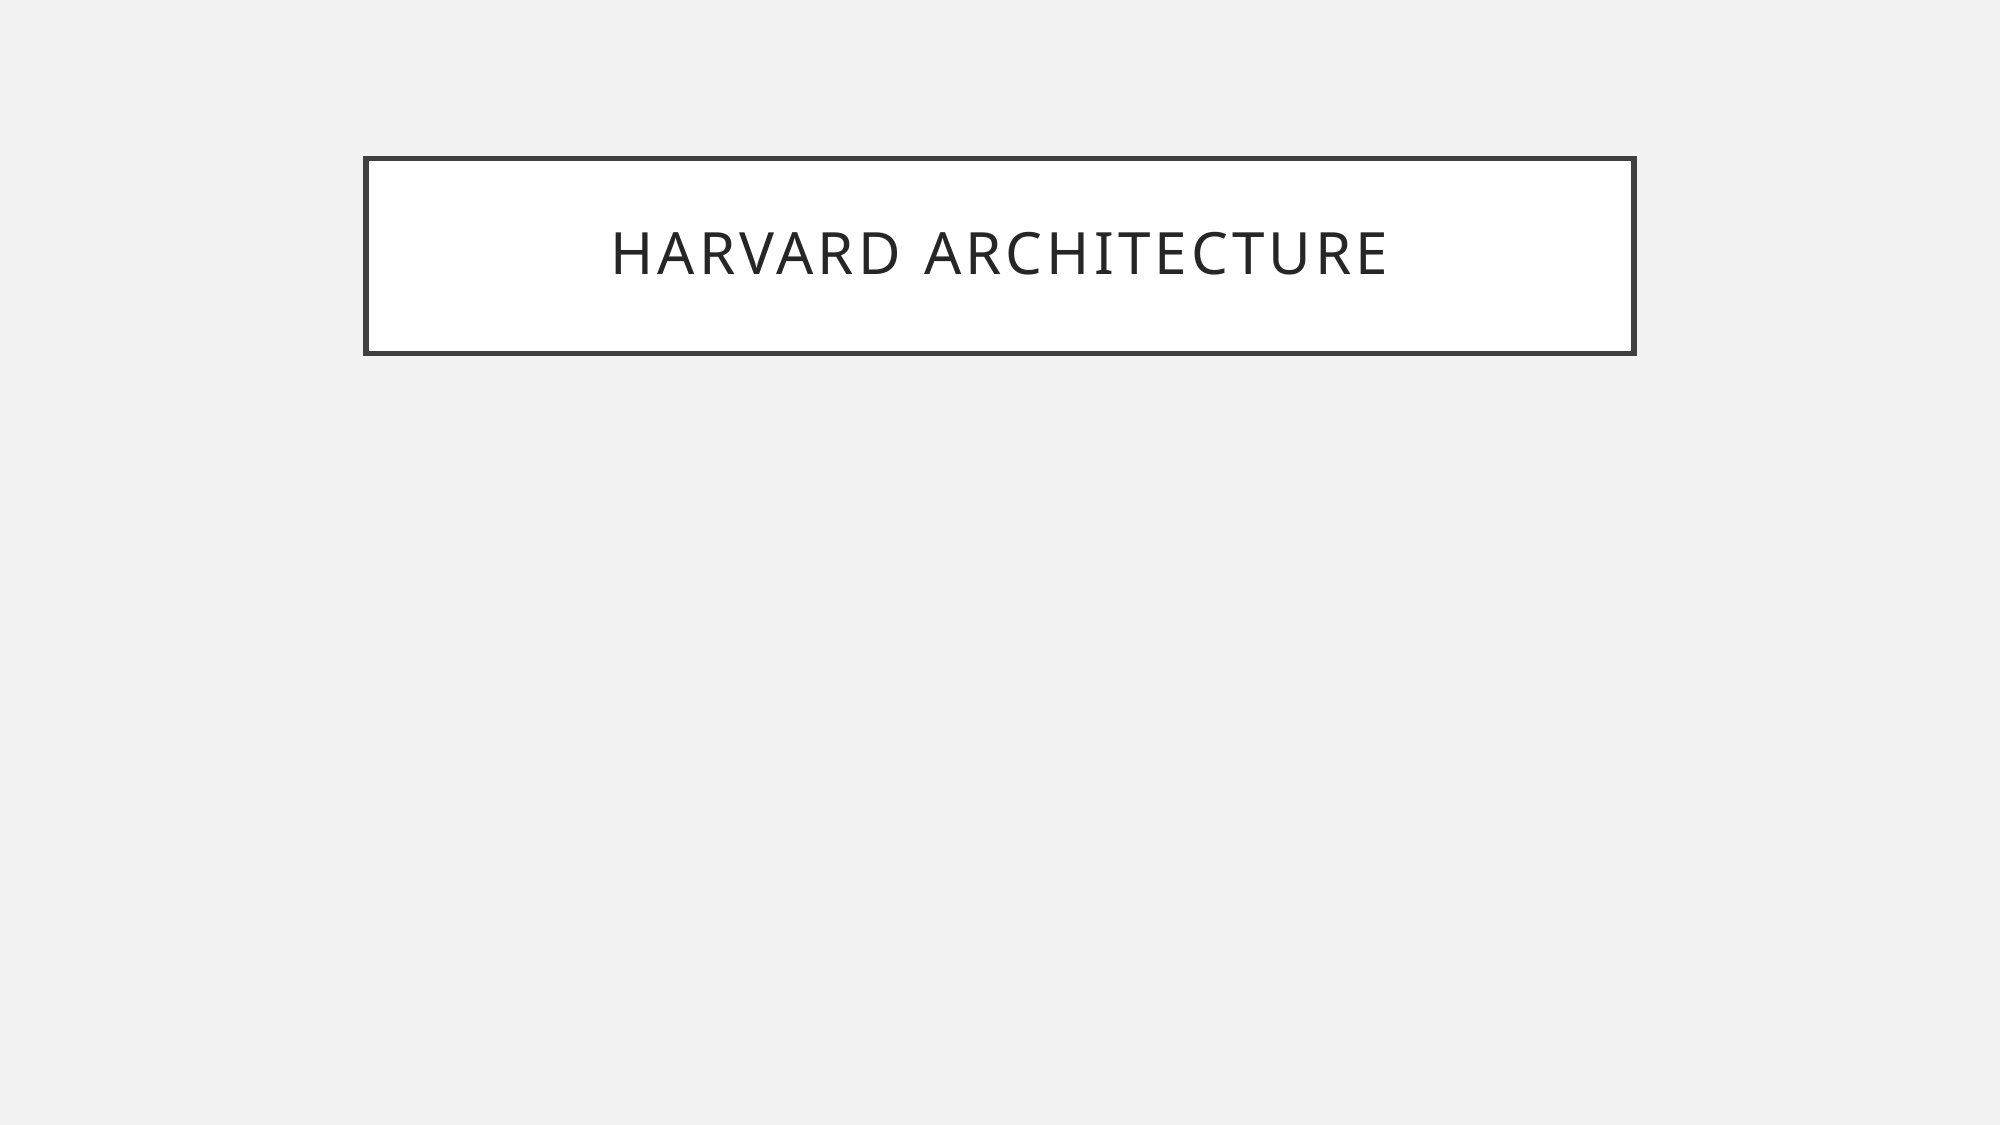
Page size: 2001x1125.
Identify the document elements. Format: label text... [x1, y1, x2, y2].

title Harvard architecture [366, 158, 1634, 354]
